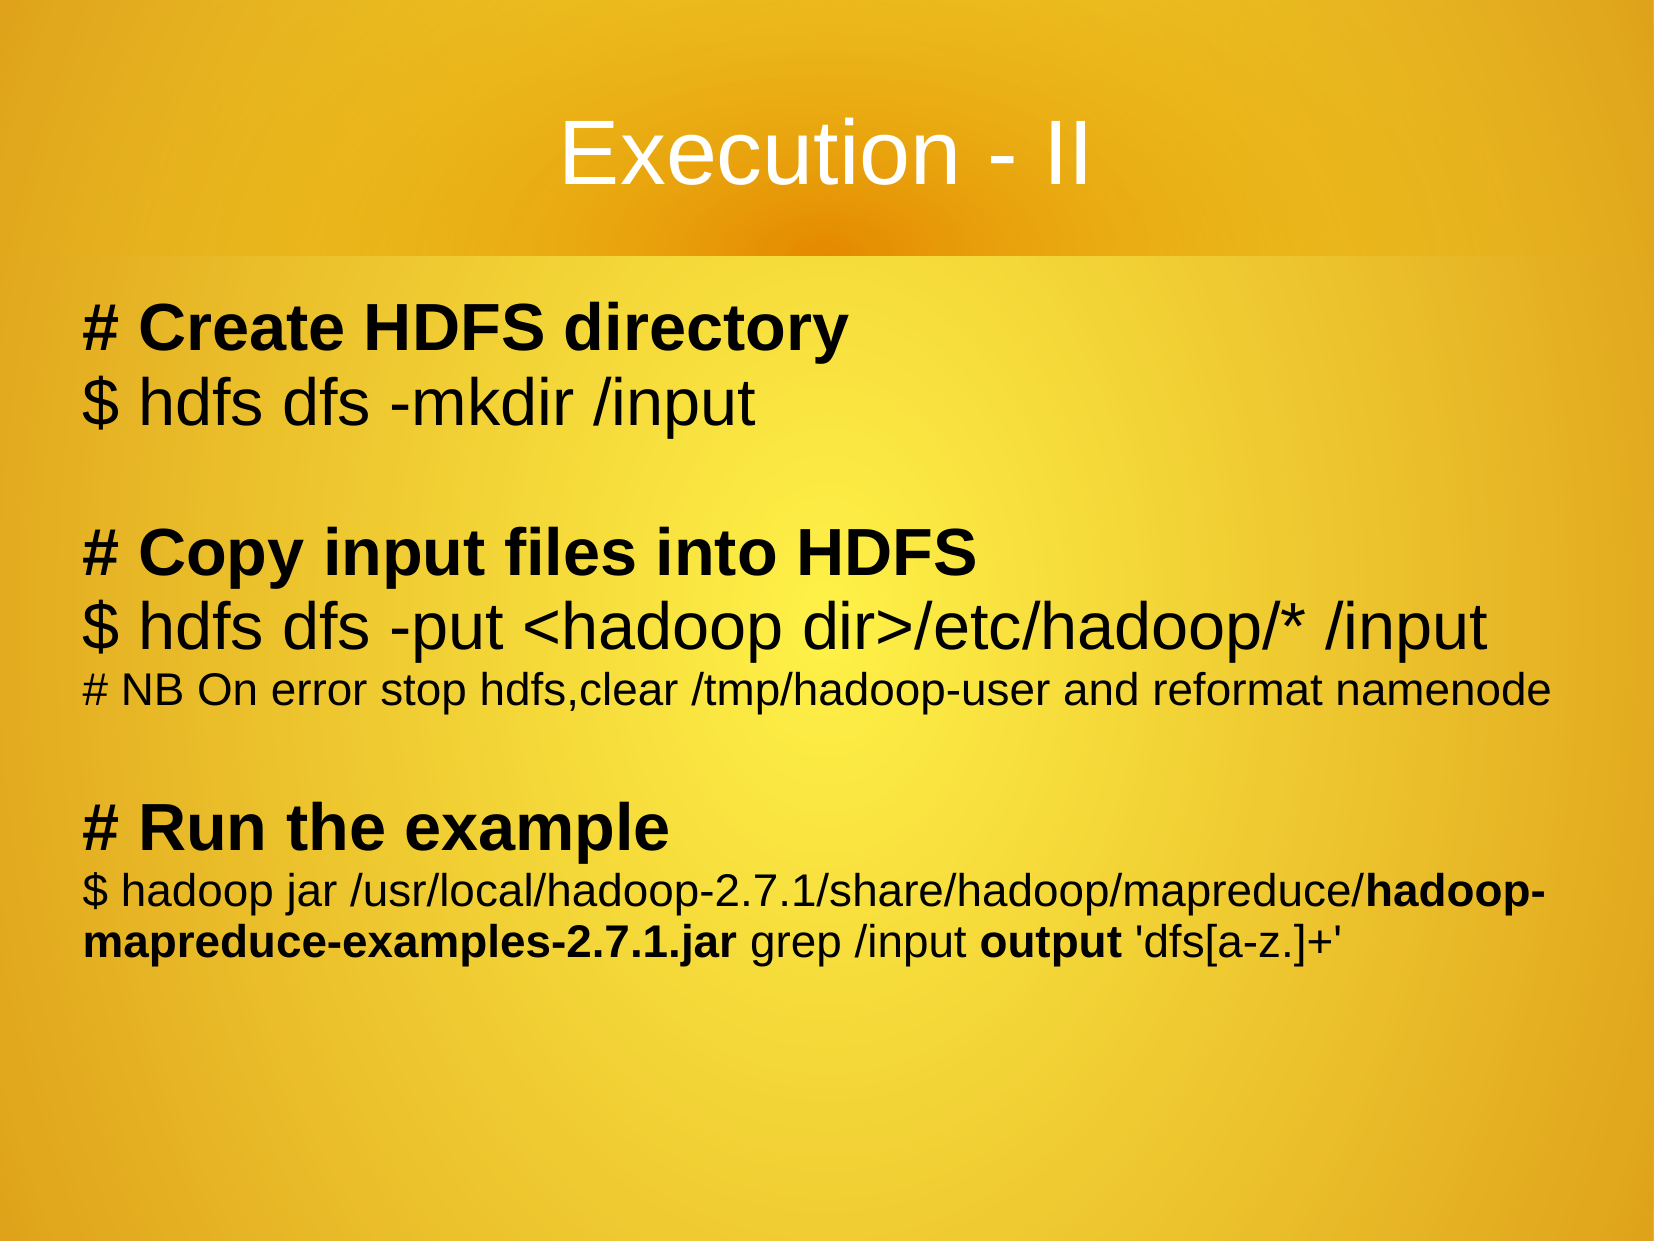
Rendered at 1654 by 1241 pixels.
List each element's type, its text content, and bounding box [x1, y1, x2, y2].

subtitle # Create HDFS directory $ hdfs dfs -mkdir /input # Copy input files into HDFS $ hdfs dfs -put <hadoop dir>/etc/hadoop/* /input # NB On error stop hdfs,clear /tmp/hadoop-user and reformat namenode # Run the example $ hadoop jar /usr/local/hadoop-2.7.1/share/hadoop/mapreduce/hadoop-mapreduce-examples-2.7.1.jar grep /input output 'dfs[a-z.]+' [82, 290, 1571, 1043]
title Execution - II [82, 49, 1571, 257]
